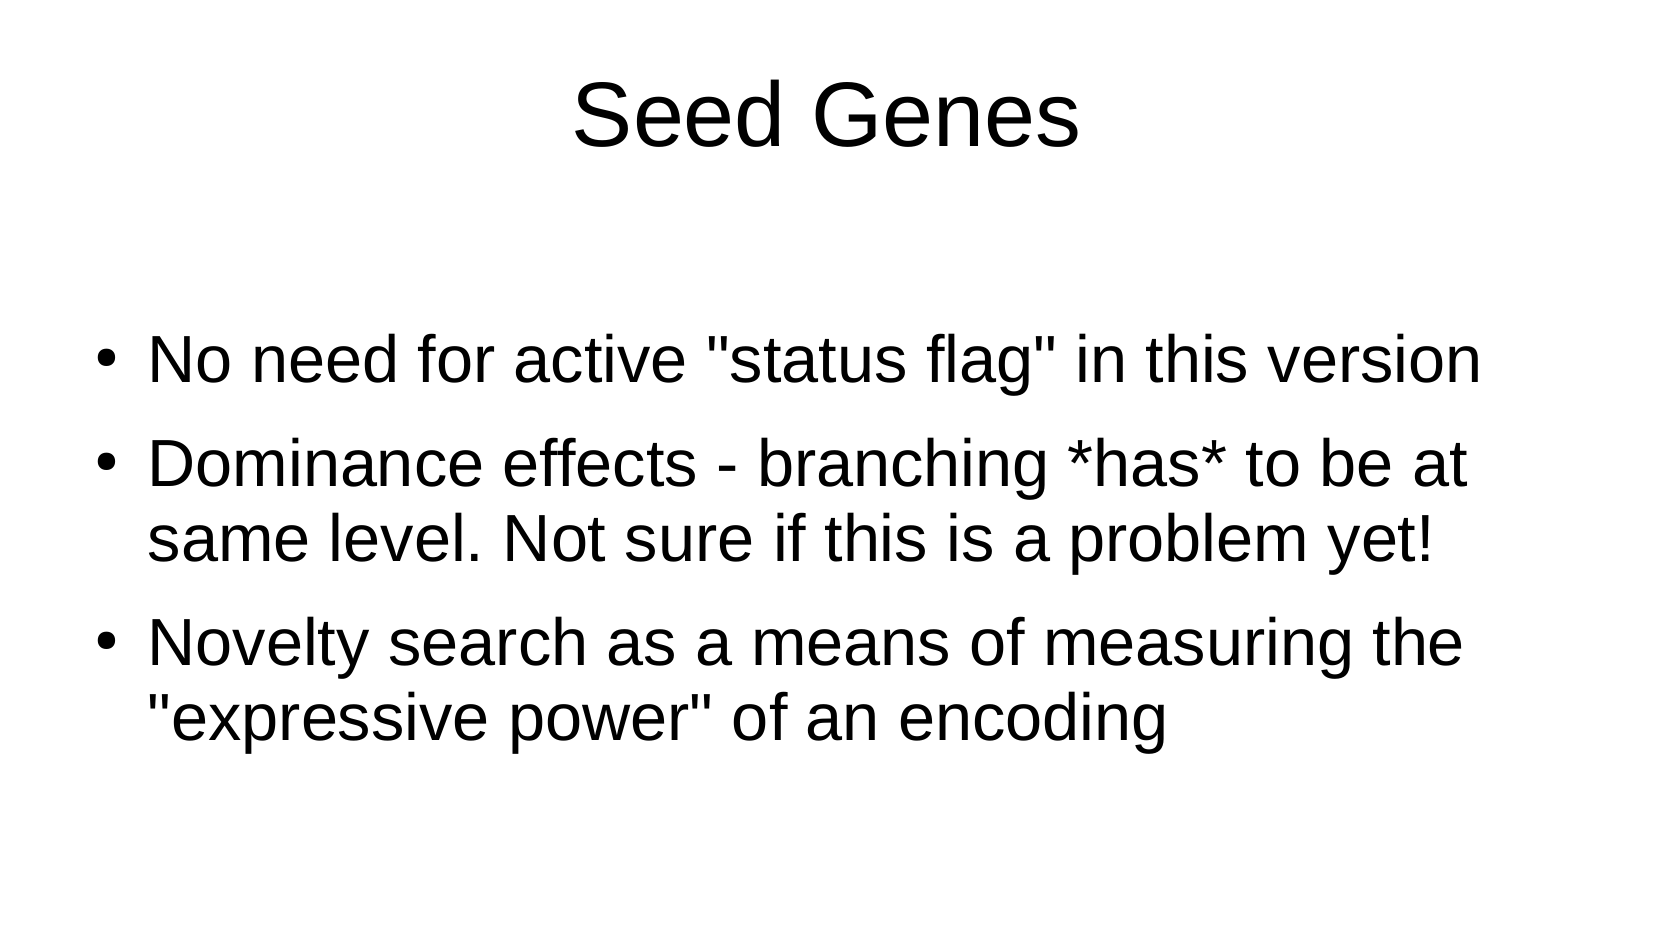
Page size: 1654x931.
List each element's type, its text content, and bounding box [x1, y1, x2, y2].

list No need for active "status flag" in this version Dominance effects - branching *has* to be at same level. Not sure if this is a problem yet! Novelty search as a means of measuring the "expressive power" of an encoding [76, 217, 1565, 758]
title Seed Genes [82, 37, 1571, 193]
